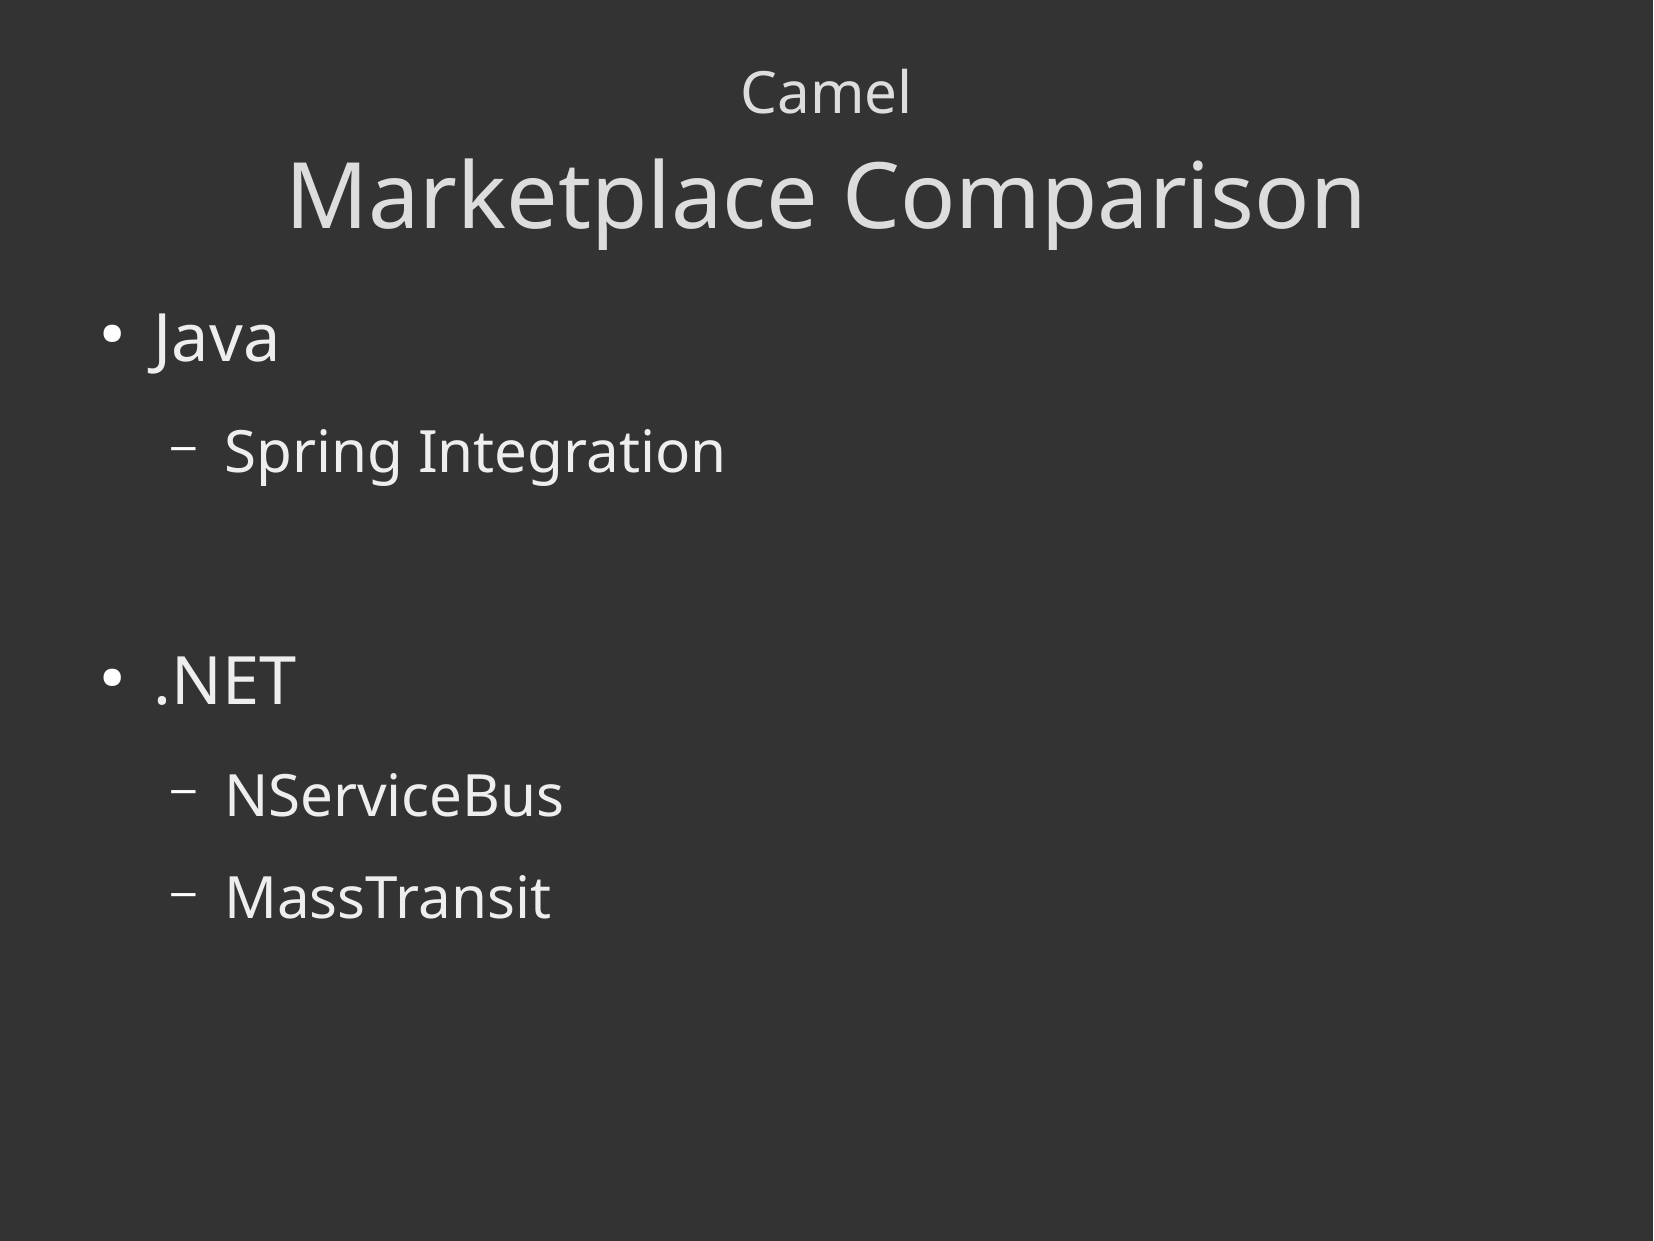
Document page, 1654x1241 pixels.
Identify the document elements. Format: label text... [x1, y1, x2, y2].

list Java Spring Integration .NET NServiceBus MassTransit [82, 290, 1571, 1010]
title Camel Marketplace Comparison [82, 49, 1571, 257]
